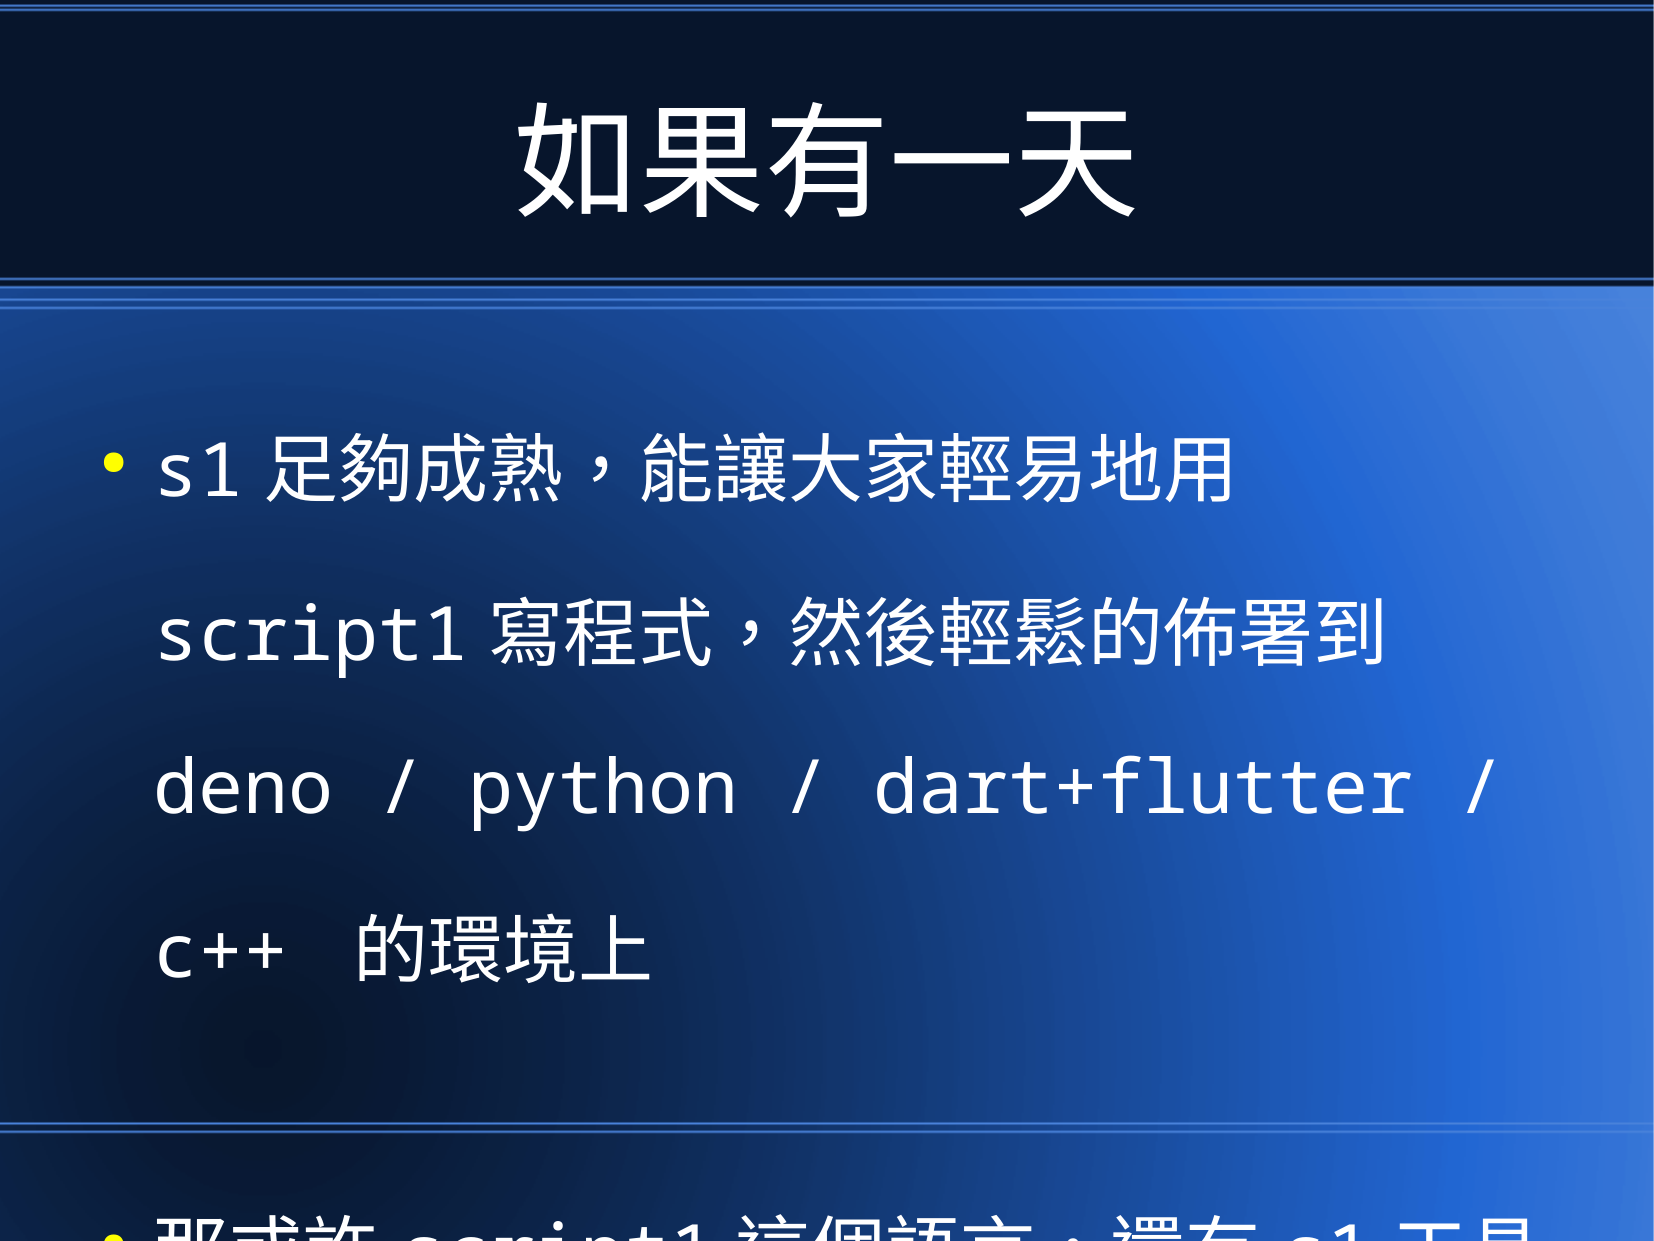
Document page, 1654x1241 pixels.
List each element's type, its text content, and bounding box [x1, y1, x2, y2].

picture [0, 0, 1654, 1241]
title 如果有一天 [82, 49, 1571, 257]
list s1足夠成熟，能讓大家輕易地用script1寫程式，然後輕鬆的佈署到deno / python / dart+flutter / c++ 的環境上 那或許script1這個語言，還有s1工具就會有價值。 [82, 355, 1571, 1241]
